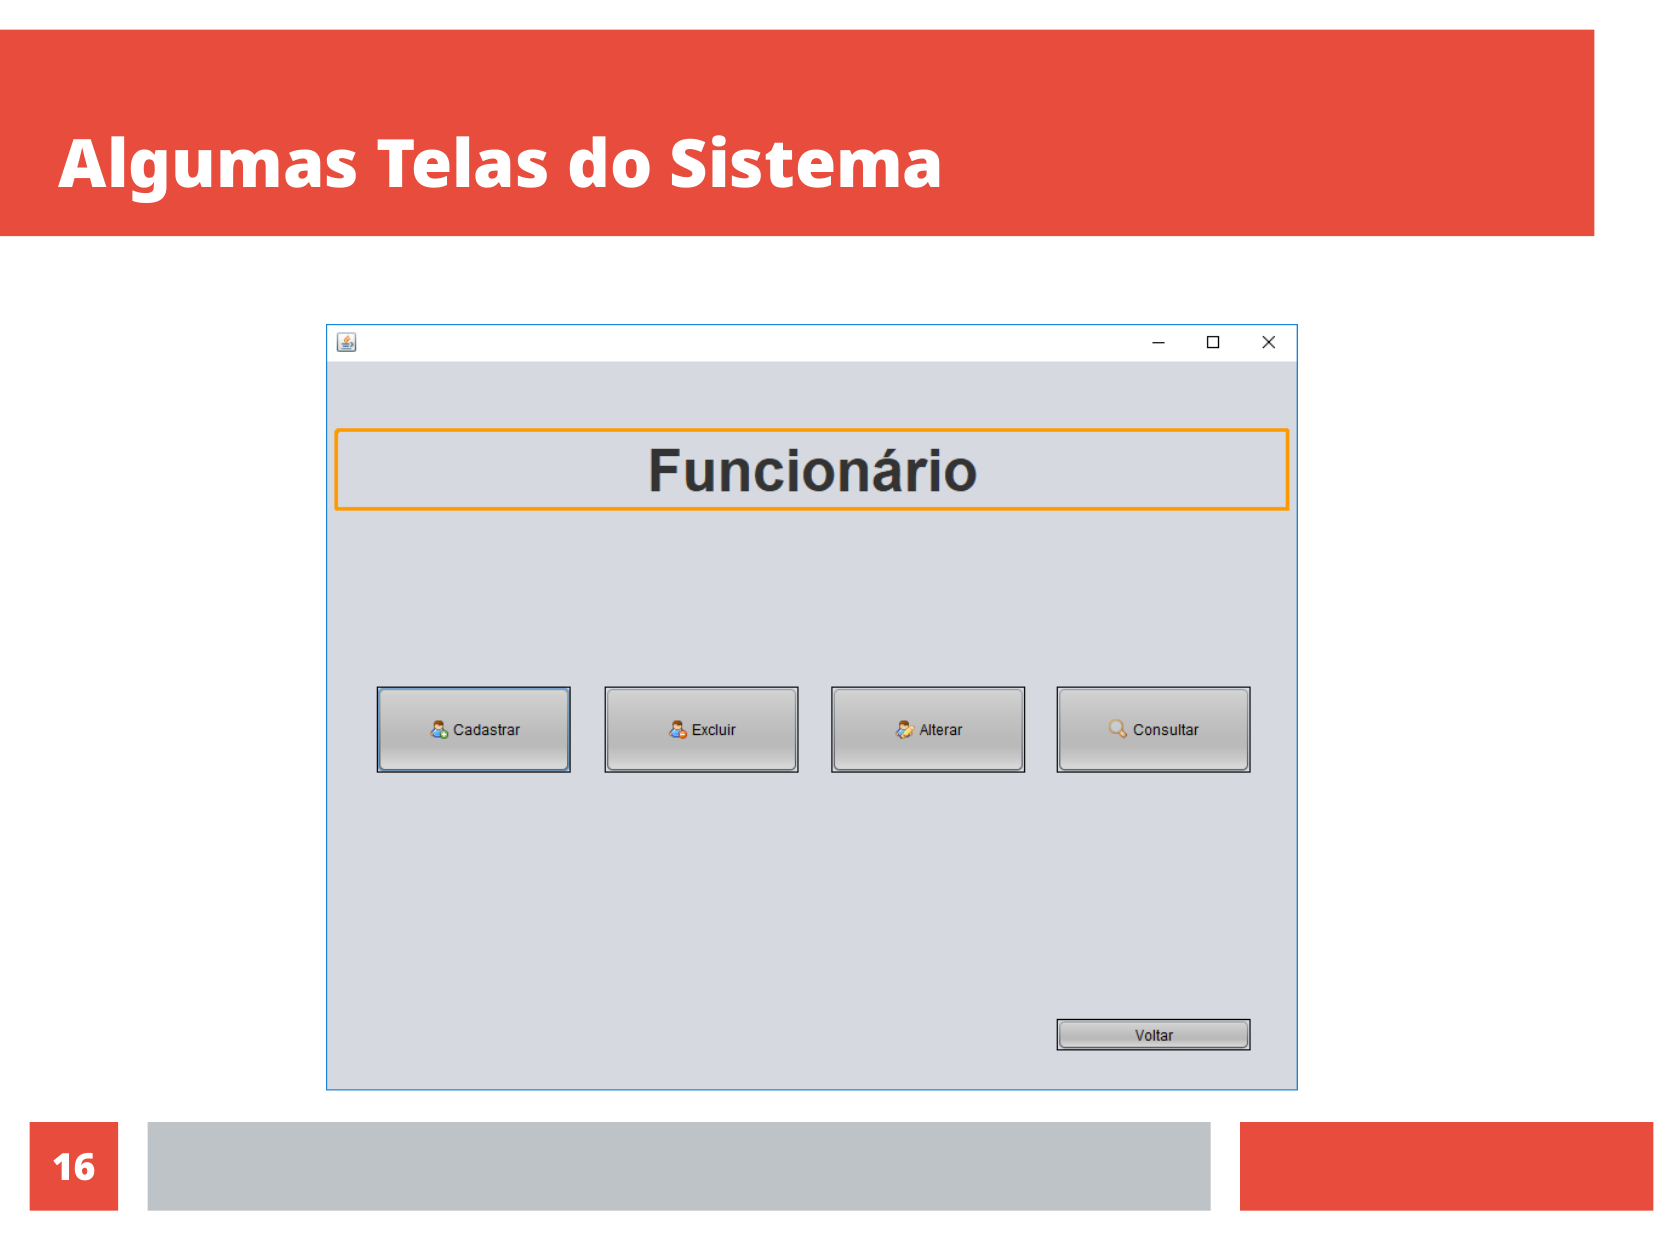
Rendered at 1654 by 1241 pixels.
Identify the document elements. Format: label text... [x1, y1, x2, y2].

title Algumas Telas do Sistema [59, 59, 1595, 207]
picture [326, 324, 1298, 1093]
